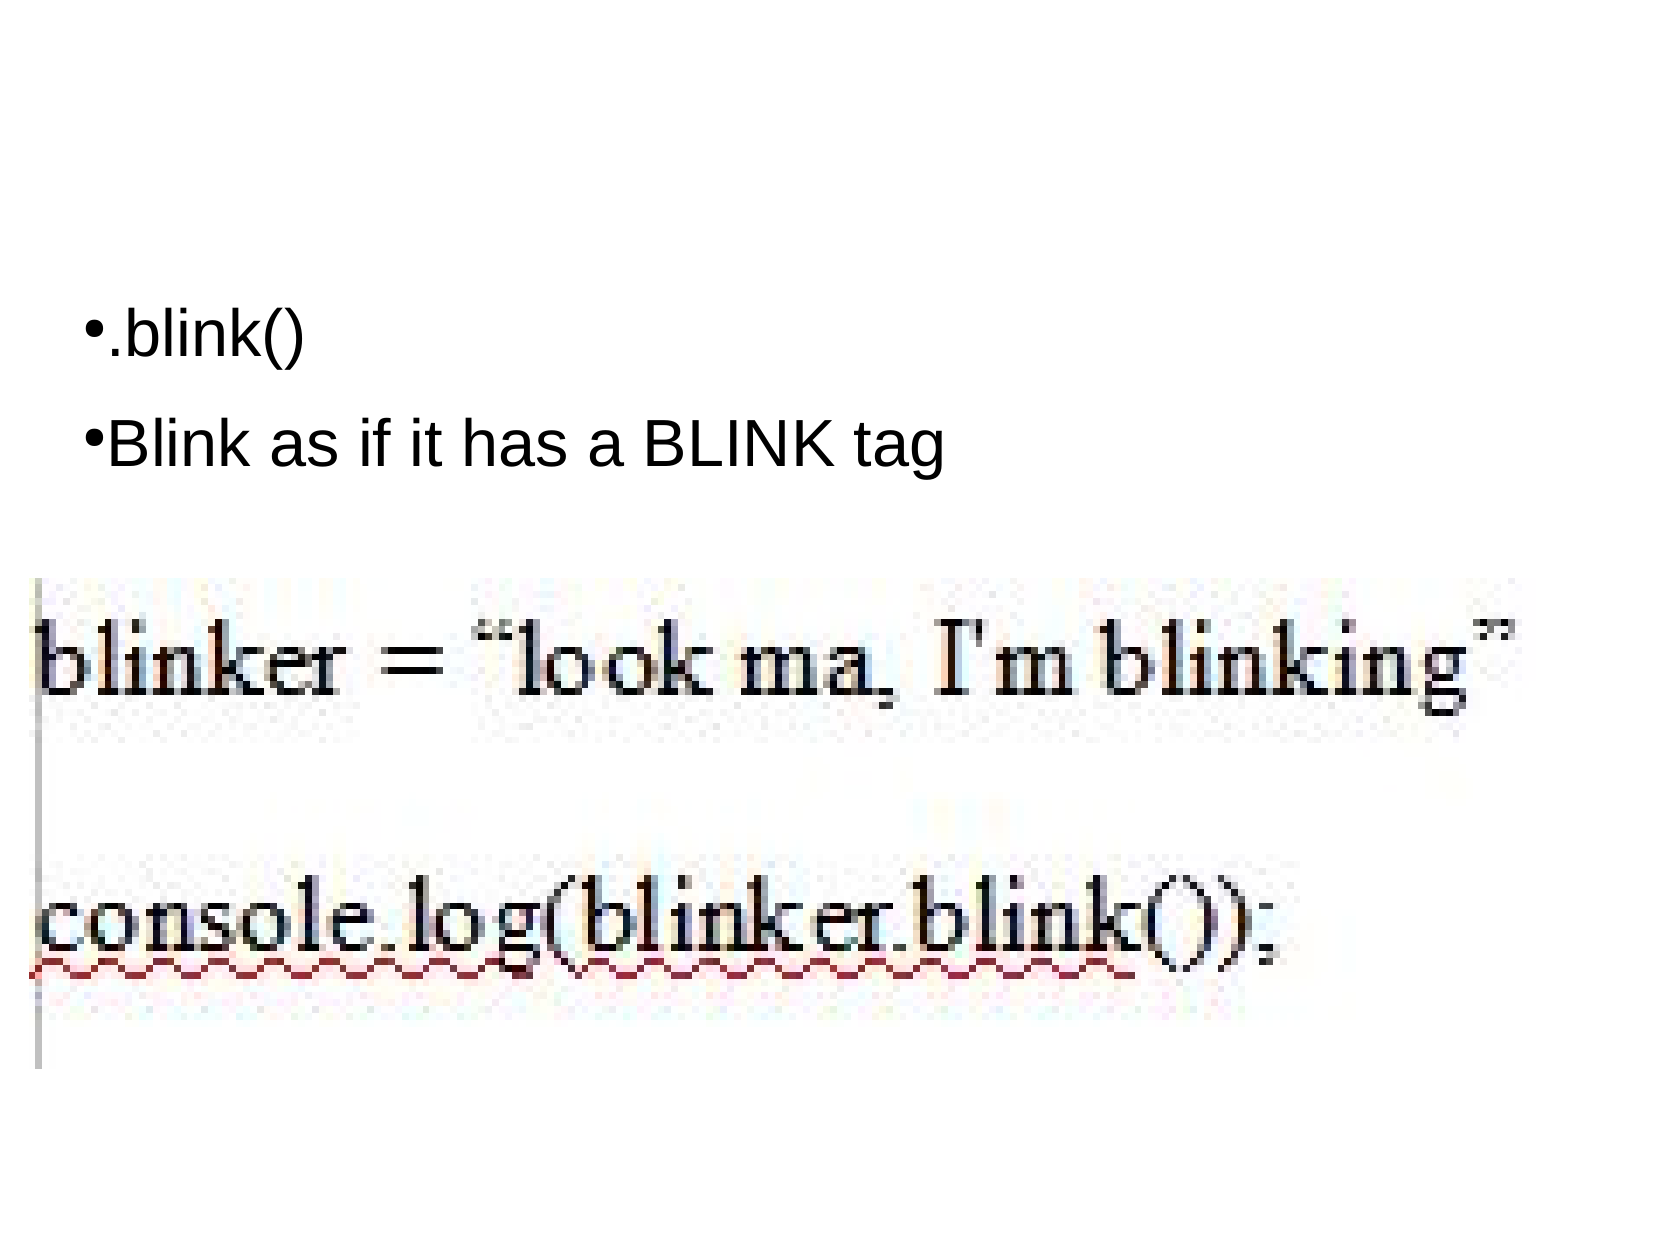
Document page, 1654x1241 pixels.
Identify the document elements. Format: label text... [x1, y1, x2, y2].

list .blink() Blink as if it has a BLINK tag [82, 290, 1571, 1109]
picture [29, 578, 1536, 1070]
